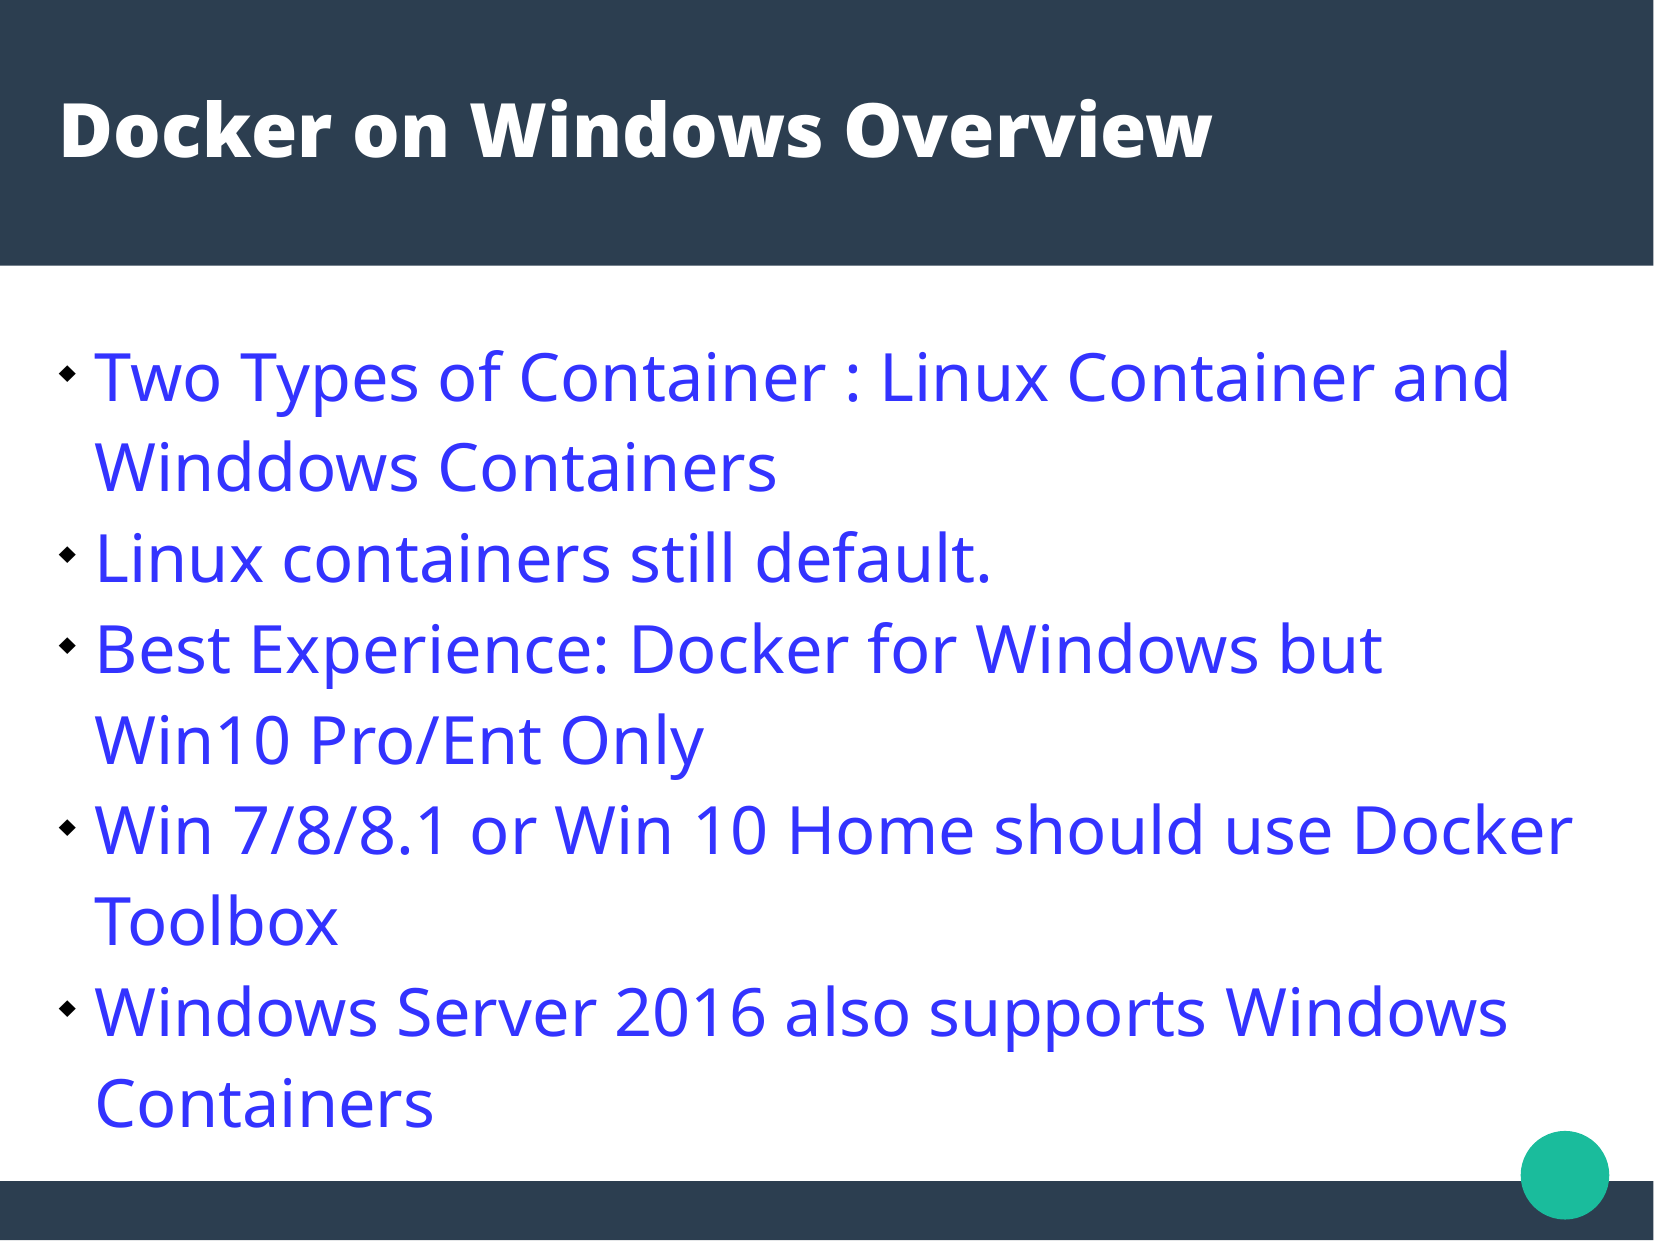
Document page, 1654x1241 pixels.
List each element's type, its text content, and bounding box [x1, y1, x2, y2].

title Docker on Windows Overview [59, 49, 1595, 207]
subtitle Two Types of Container : Linux Container and Winddows Containers Linux containers still default. Best Experience: Docker for Windows but Win10 Pro/Ent Only Win 7/8/8.1 or Win 10 Home should use Docker Toolbox Windows Server 2016 also supports Windows Containers [59, 324, 1595, 1152]
